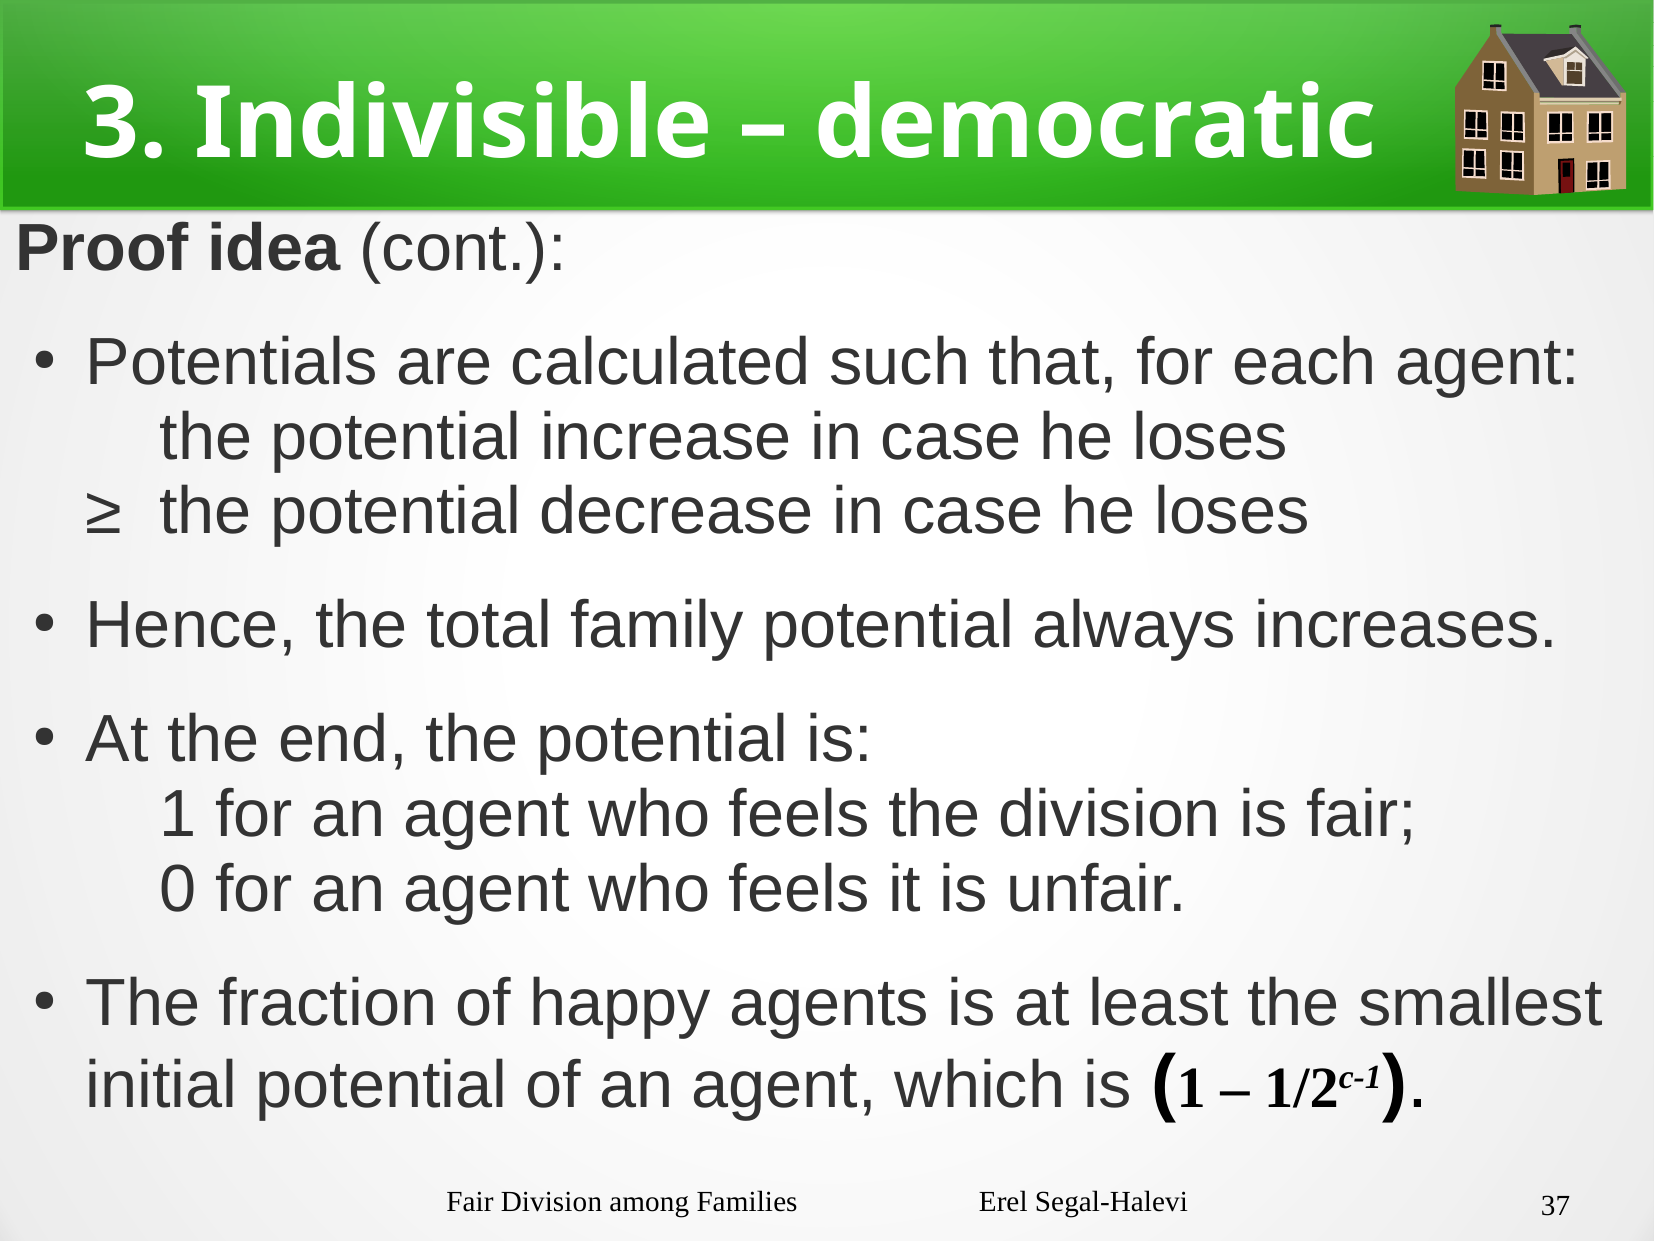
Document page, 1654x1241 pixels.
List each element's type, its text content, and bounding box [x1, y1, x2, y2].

title 3. Indivisible – democratic [82, 47, 1455, 189]
list Proof idea (cont.): Potentials are calculated such that, for each agent: the potential increase in case he loses ≥ the potential decrease in case he loses Hence, the total family potential always increases. At the end, the potential is: 1 for an agent who feels the division is fair; 0 for an agent who feels it is unfair. The fraction of happy agents is at least the smallest initial potential of an agent, which is (1 – 1/2c-1). [15, 210, 1636, 1186]
picture [1455, 24, 1627, 196]
